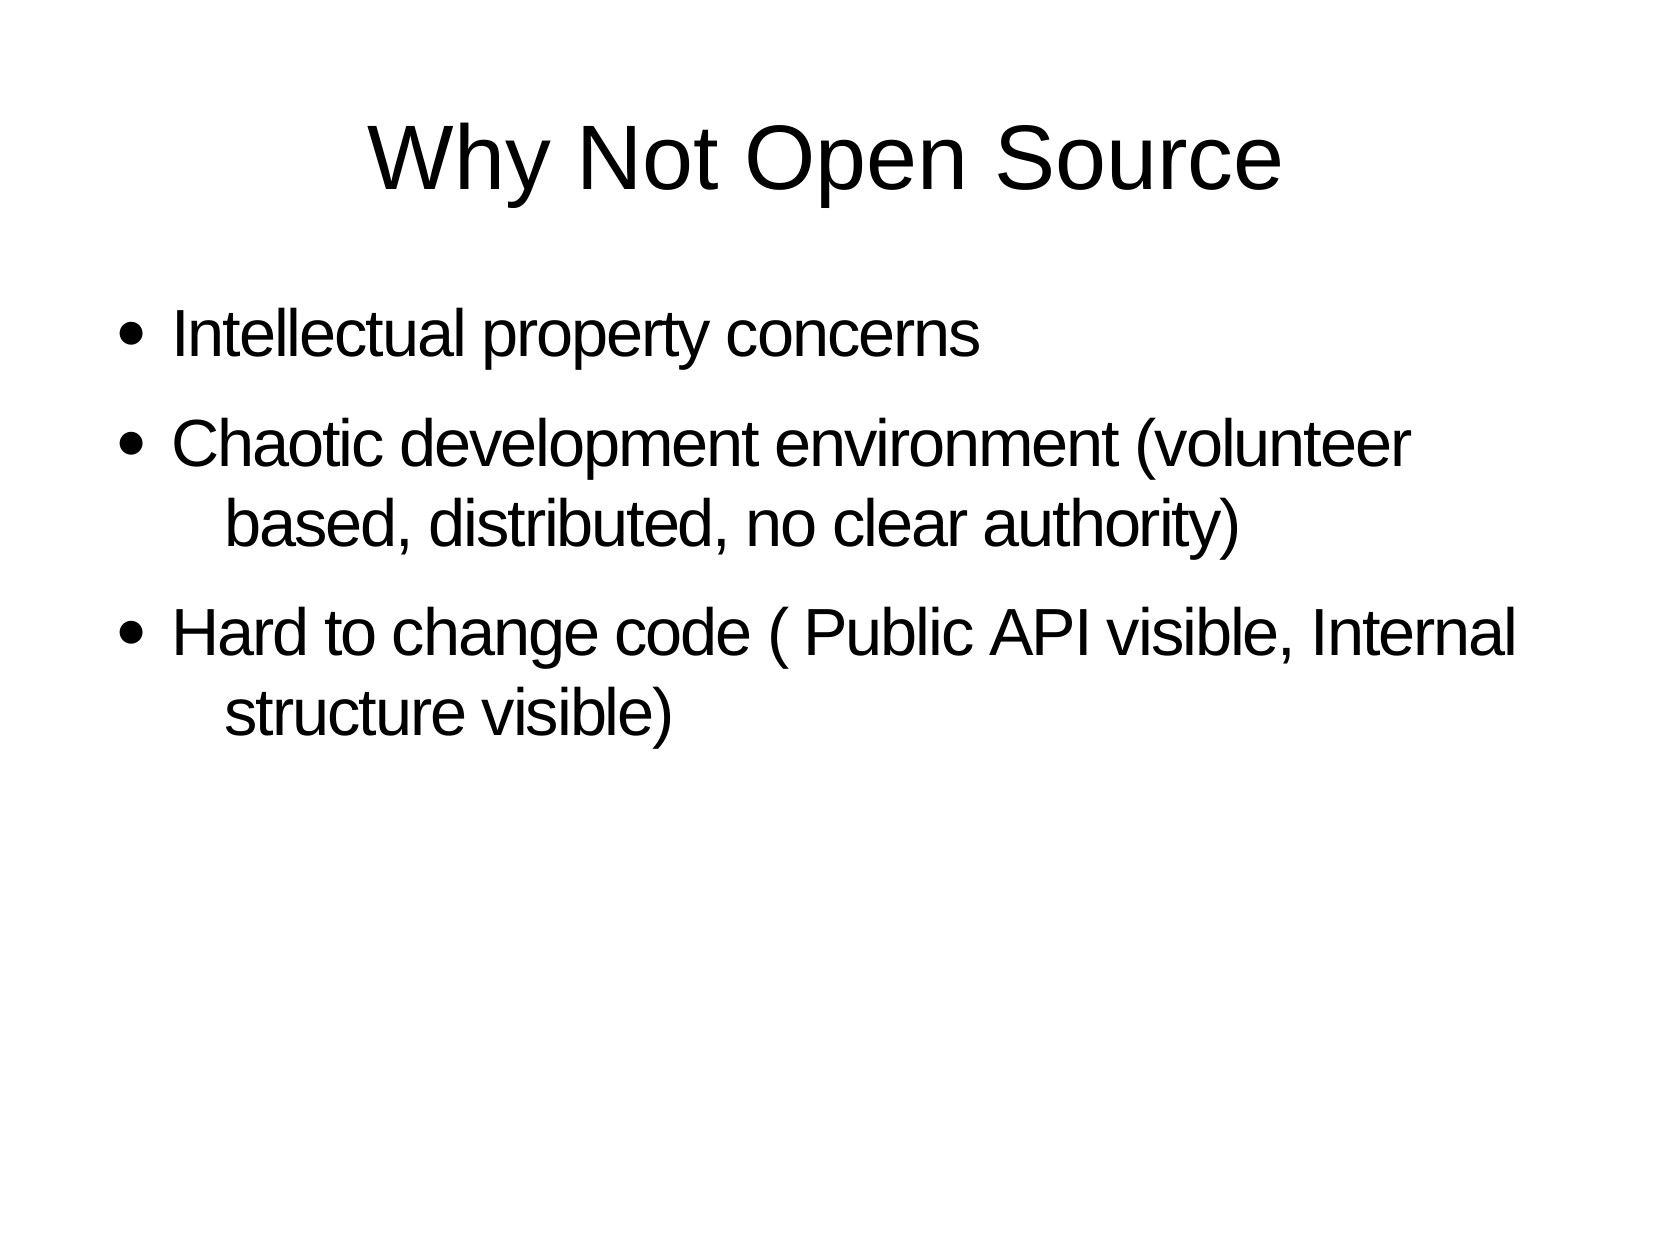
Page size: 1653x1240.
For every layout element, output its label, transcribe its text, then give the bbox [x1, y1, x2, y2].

text_box Intellectual property concerns Chaotic development environment (volunteer based, distributed, no clear authority) Hard to change code ( Public API visible, Internal structure visible) [82, 290, 1571, 1010]
text_box Why Not Open Source [82, 102, 1571, 204]
